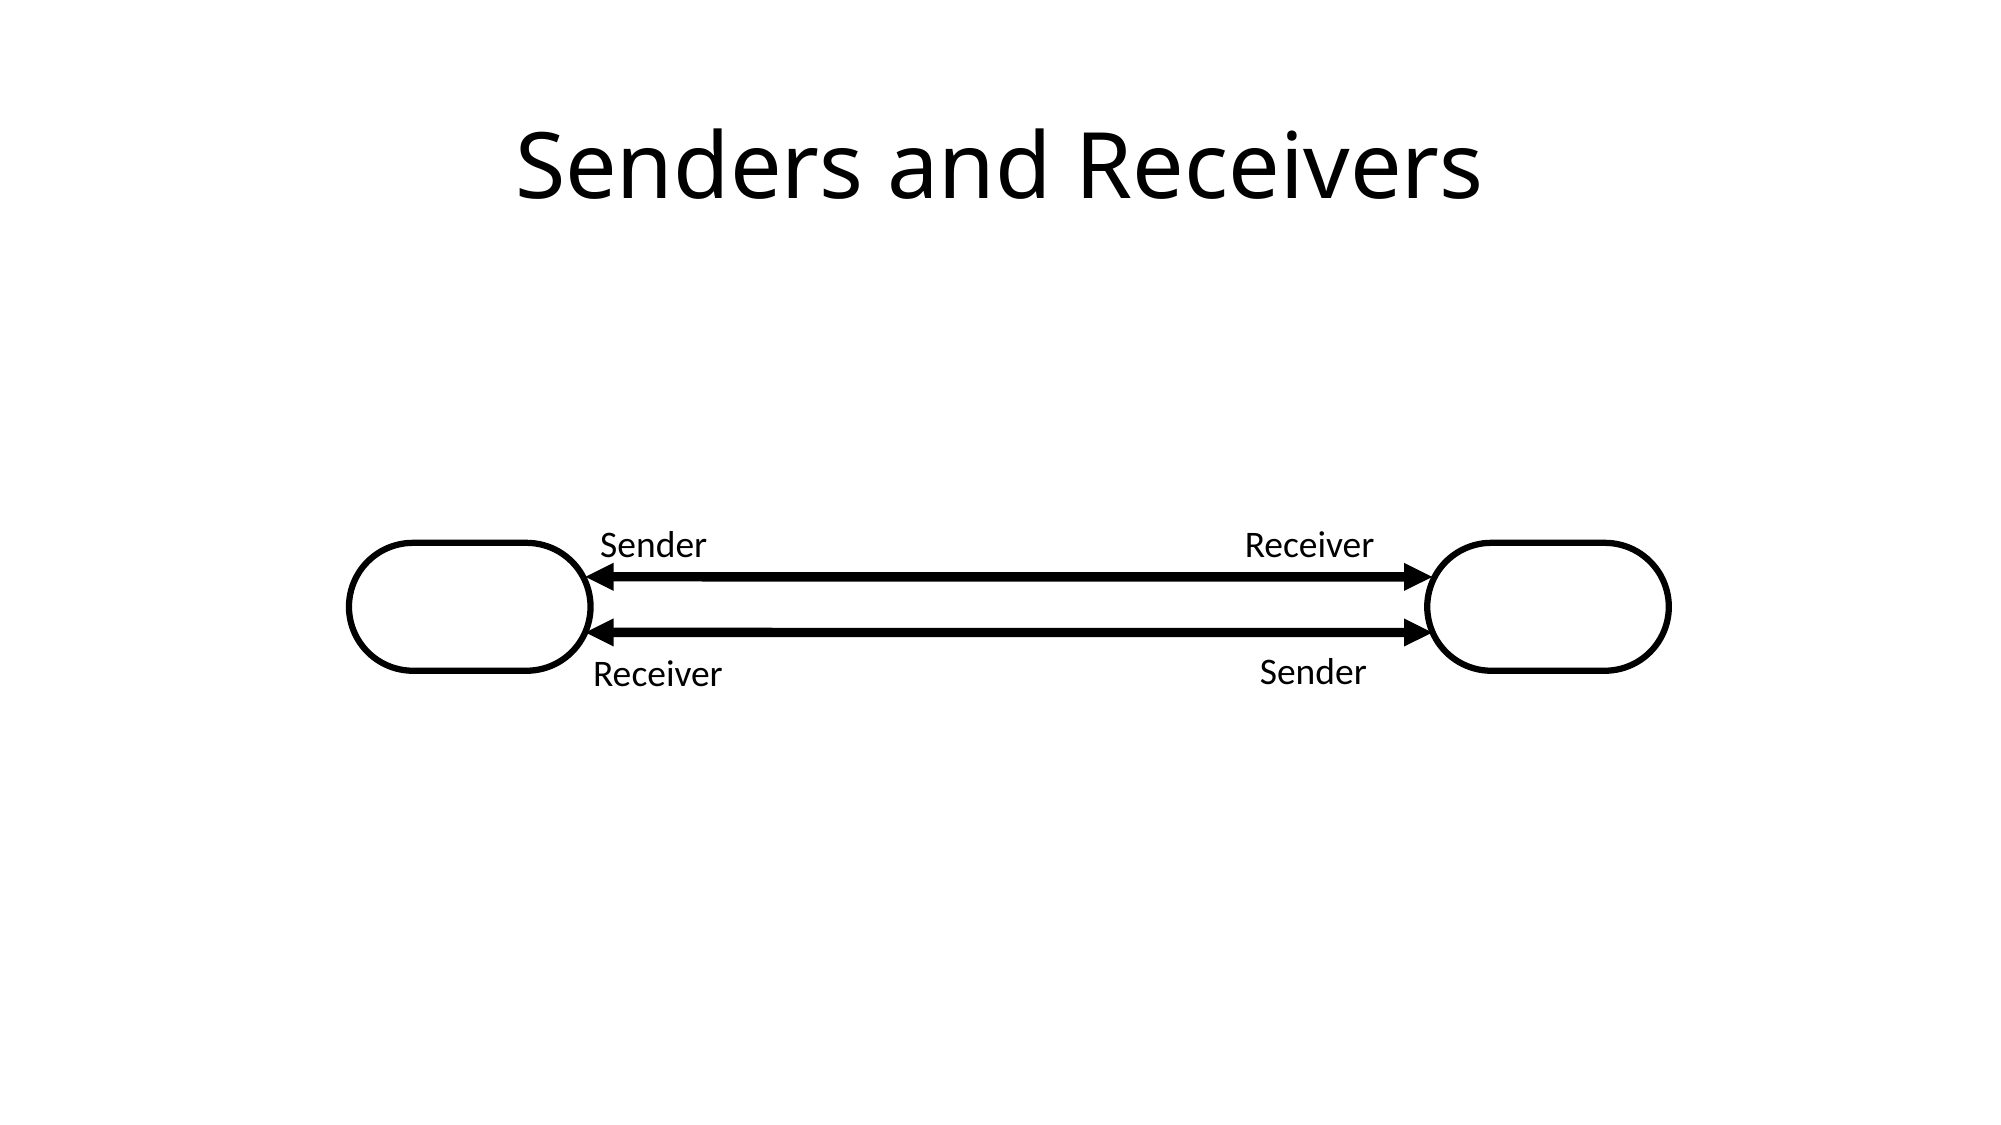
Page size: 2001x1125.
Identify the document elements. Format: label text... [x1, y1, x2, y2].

text_box Sender [585, 512, 752, 573]
text_box Receiver [1230, 512, 1433, 573]
text_box Sender [1244, 640, 1420, 700]
title Senders and Receivers [137, 59, 1863, 278]
text_box Receiver [578, 641, 795, 702]
